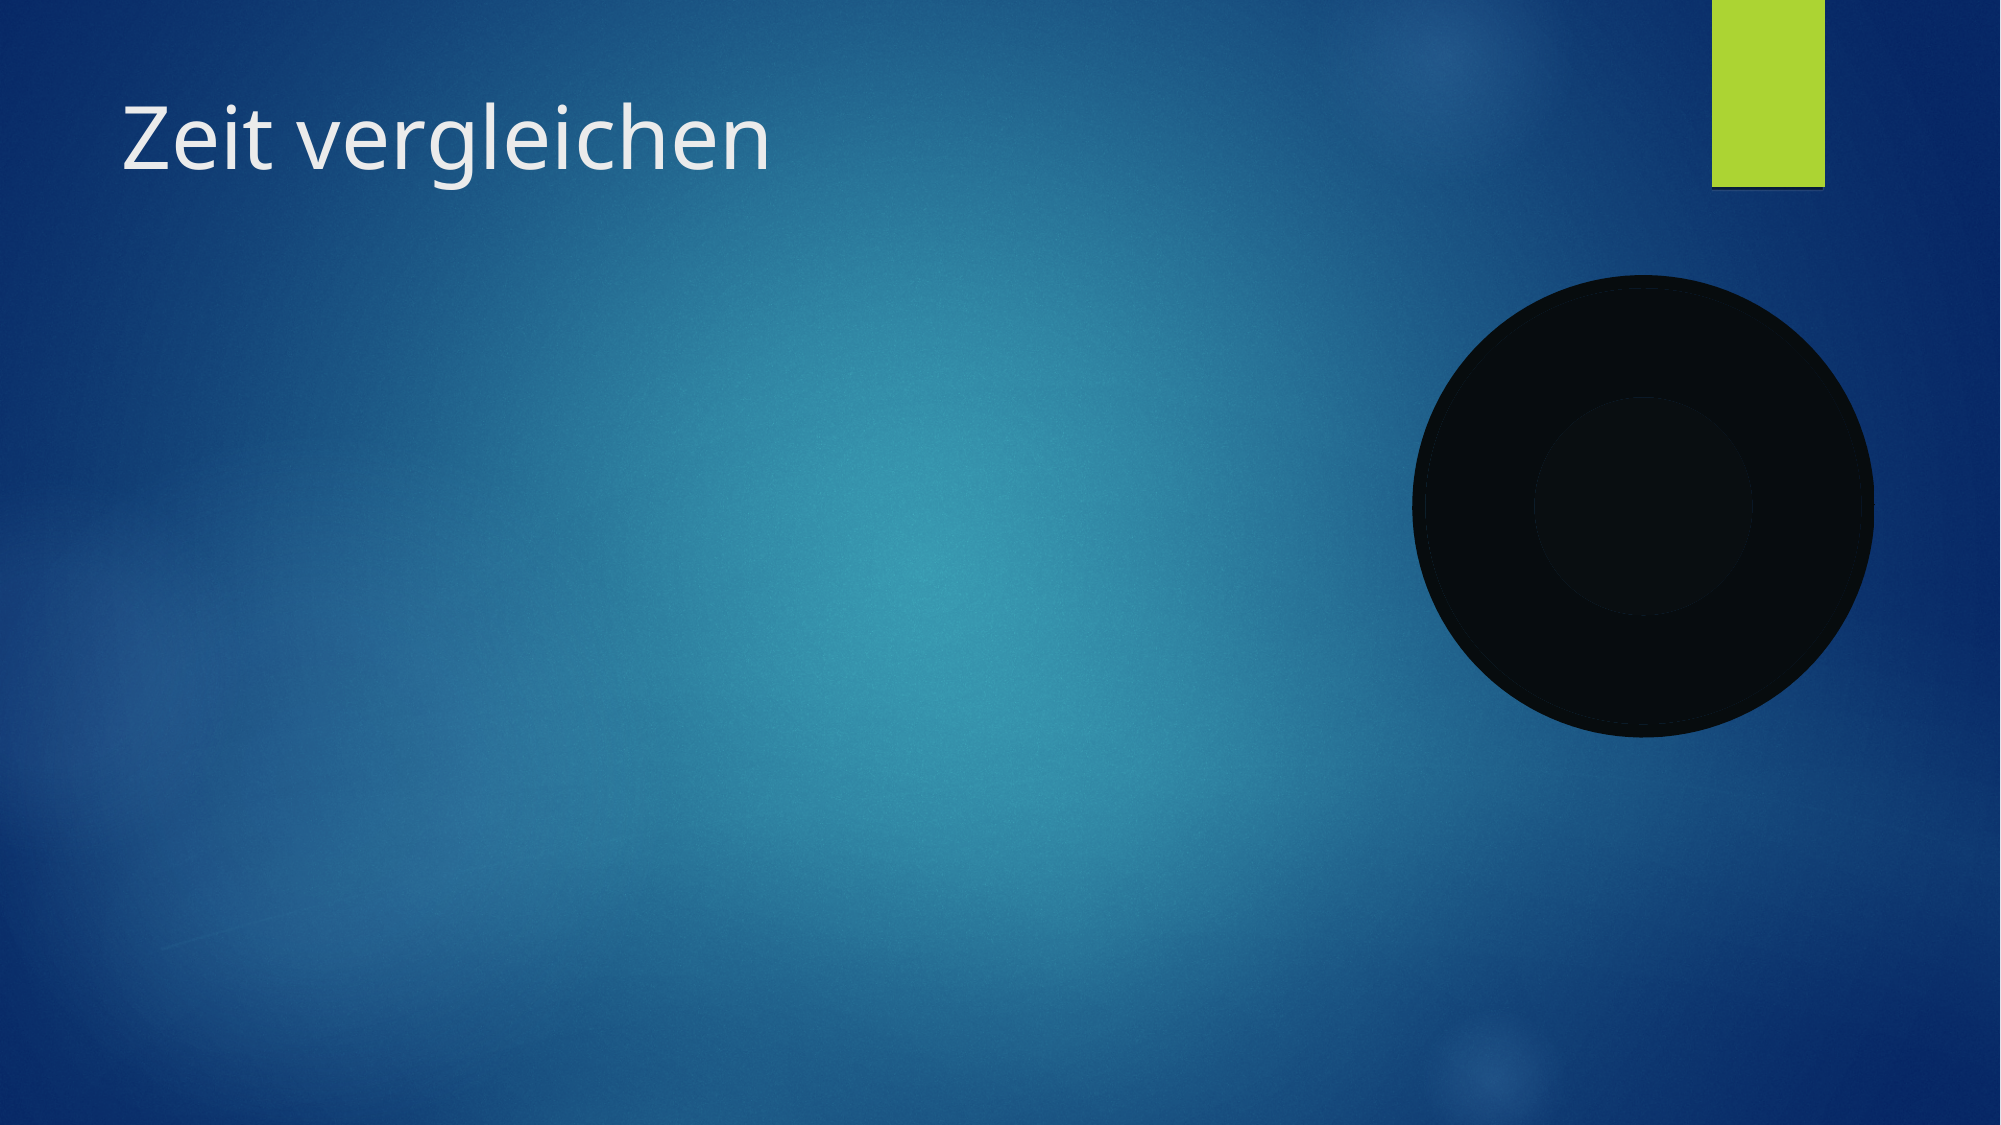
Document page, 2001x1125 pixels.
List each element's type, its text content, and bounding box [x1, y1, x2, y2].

title Zeit vergleichen [106, 74, 1649, 305]
